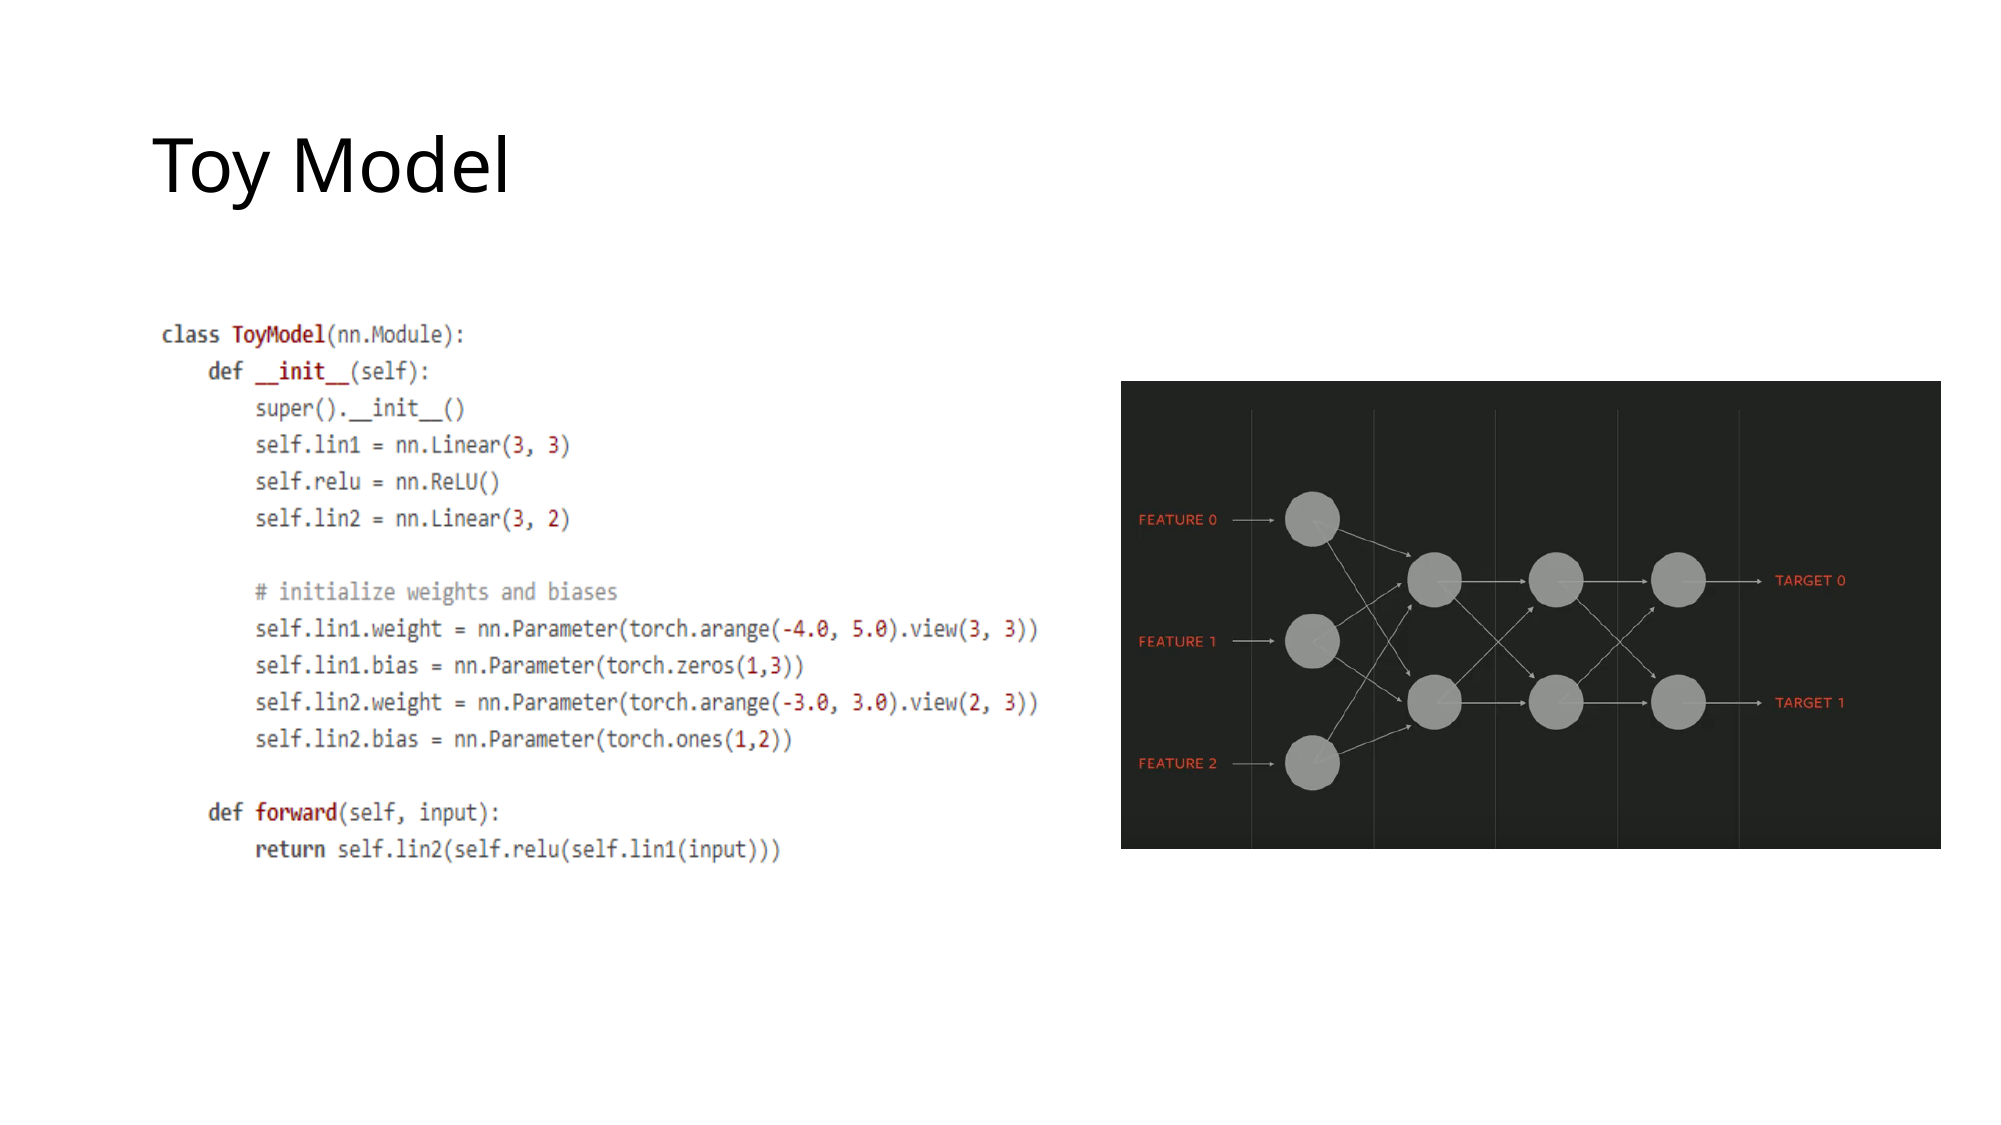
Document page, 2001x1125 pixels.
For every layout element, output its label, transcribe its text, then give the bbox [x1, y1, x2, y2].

picture [1121, 381, 1941, 849]
picture [157, 297, 1066, 901]
title Toy Model [137, 59, 1863, 278]
